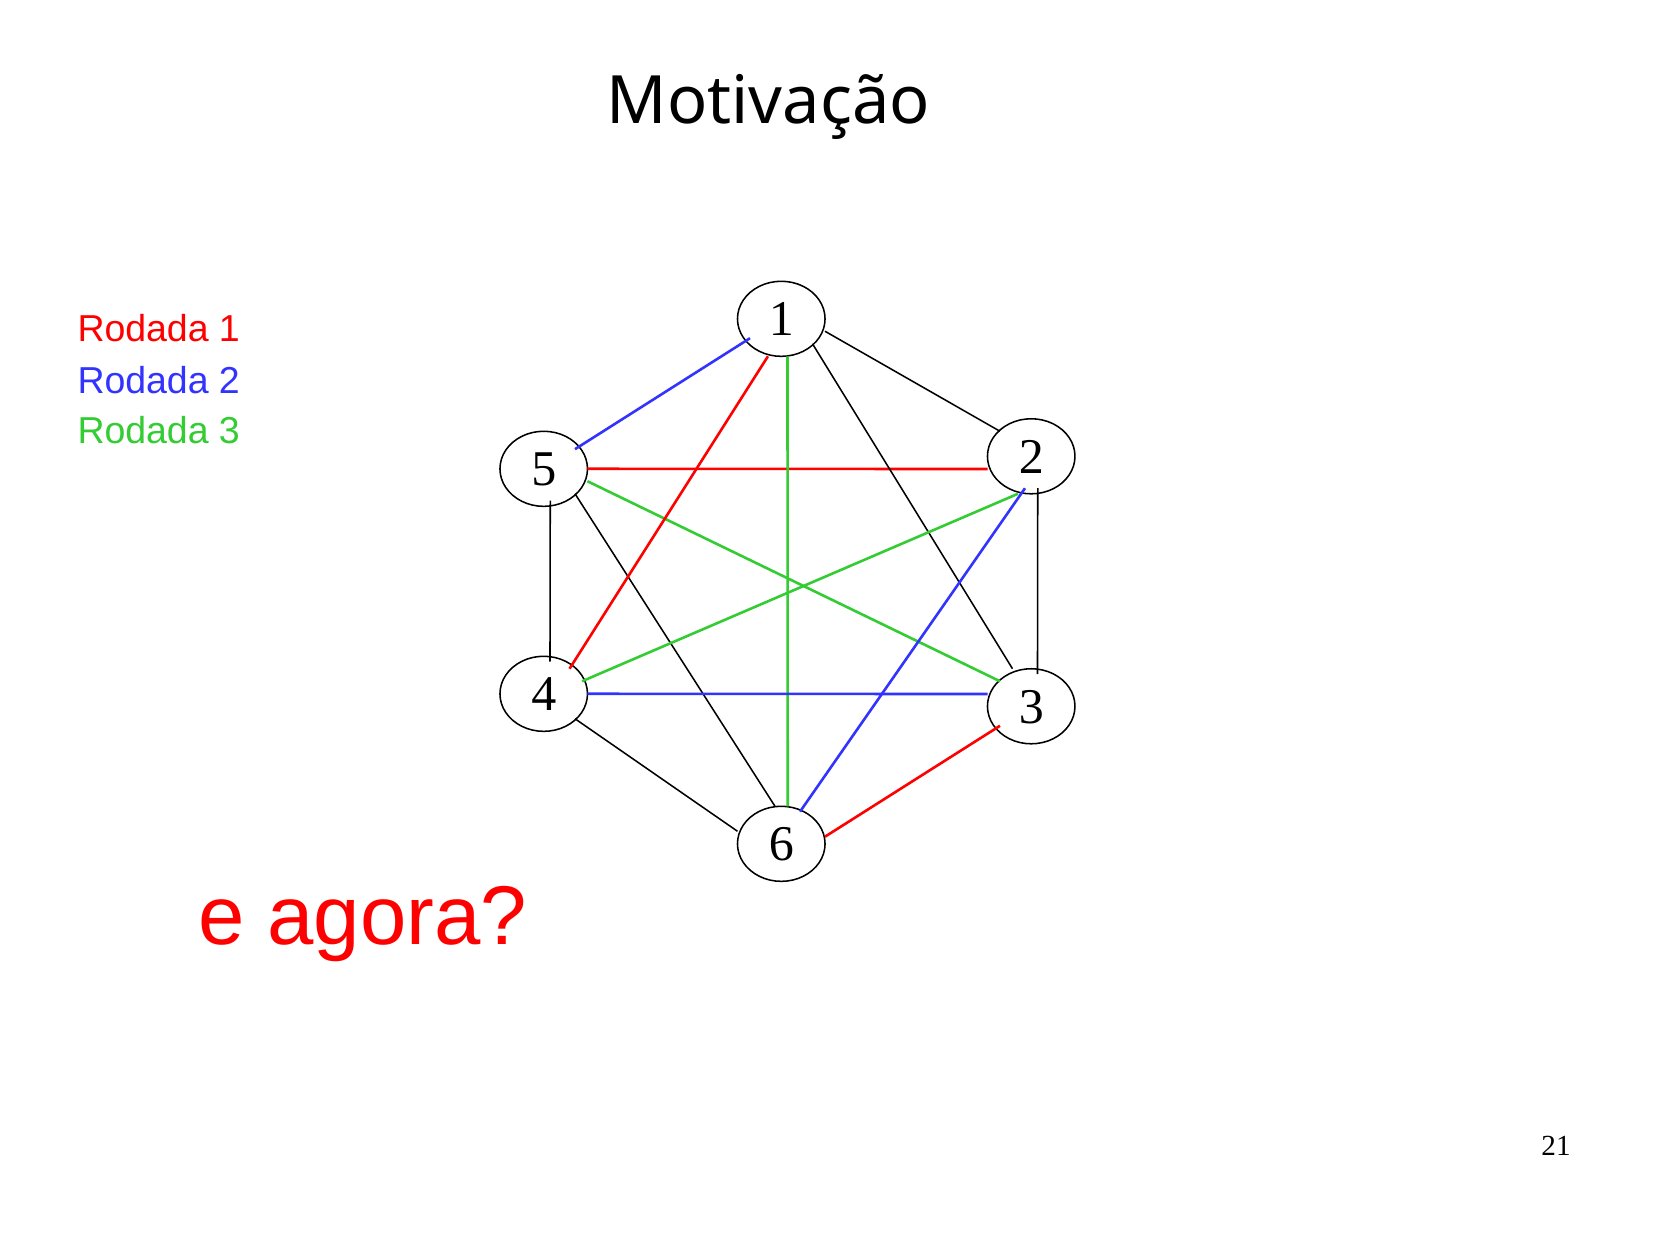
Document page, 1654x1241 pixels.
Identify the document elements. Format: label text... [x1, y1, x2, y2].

text_box 3 [987, 668, 1075, 744]
text_box 4 [499, 656, 588, 732]
text_box Rodada 3 [62, 402, 255, 460]
text_box e agora? [183, 861, 542, 970]
text_box Motivação [237, 45, 1300, 150]
text_box 5 [499, 431, 588, 507]
text_box Rodada 2 [62, 352, 255, 402]
text_box 2 [987, 418, 1075, 494]
text_box 1 [737, 281, 826, 357]
text_box 6 [737, 806, 826, 882]
text_box Rodada 1 [62, 300, 255, 352]
